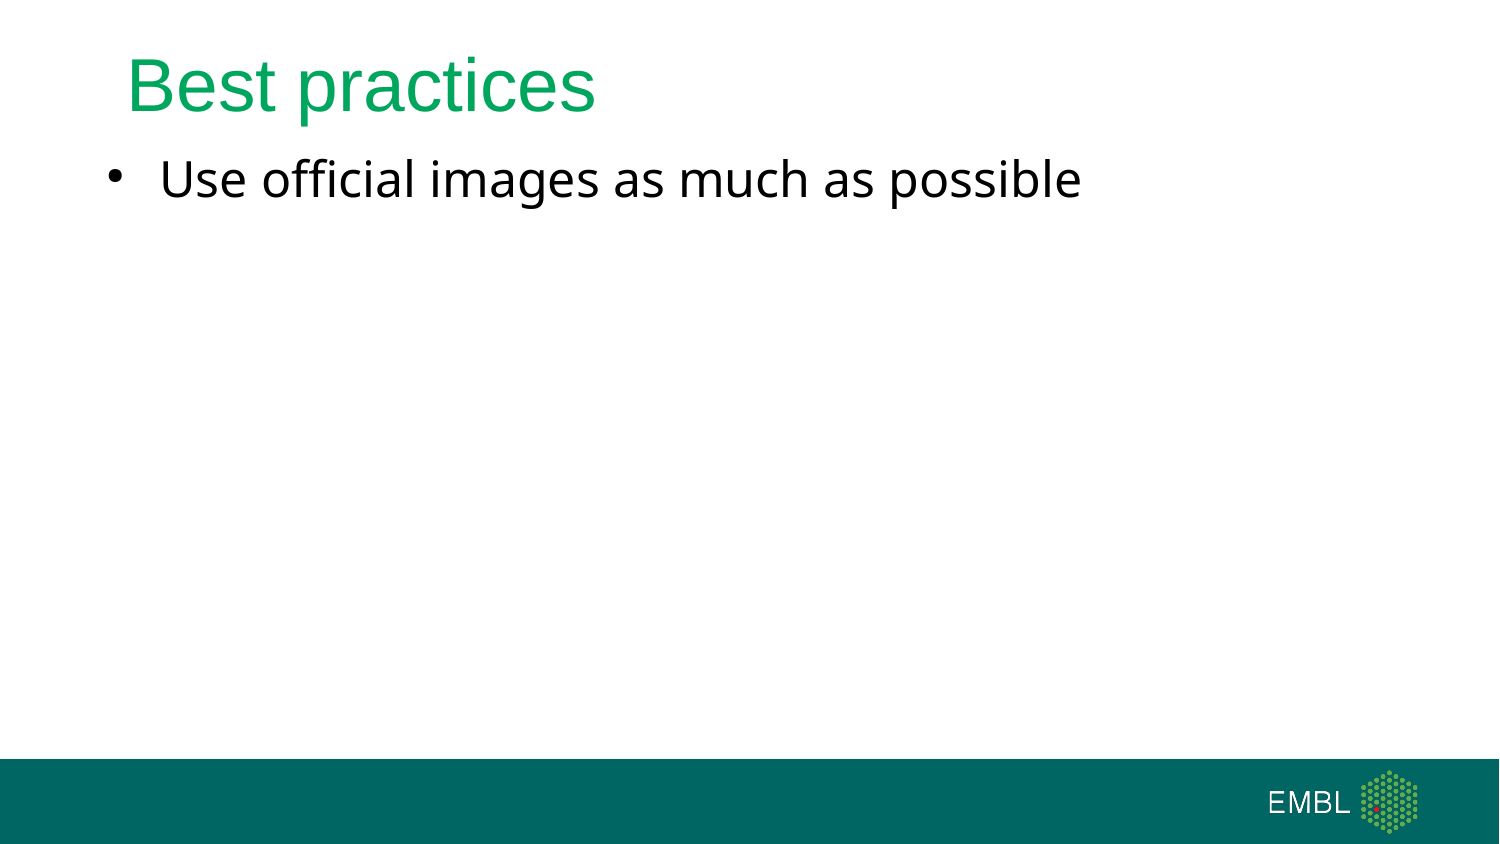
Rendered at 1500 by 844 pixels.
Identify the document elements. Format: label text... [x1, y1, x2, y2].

text_box Use official images as much as possible [88, 147, 1426, 683]
text_box Best practices [111, 36, 721, 219]
